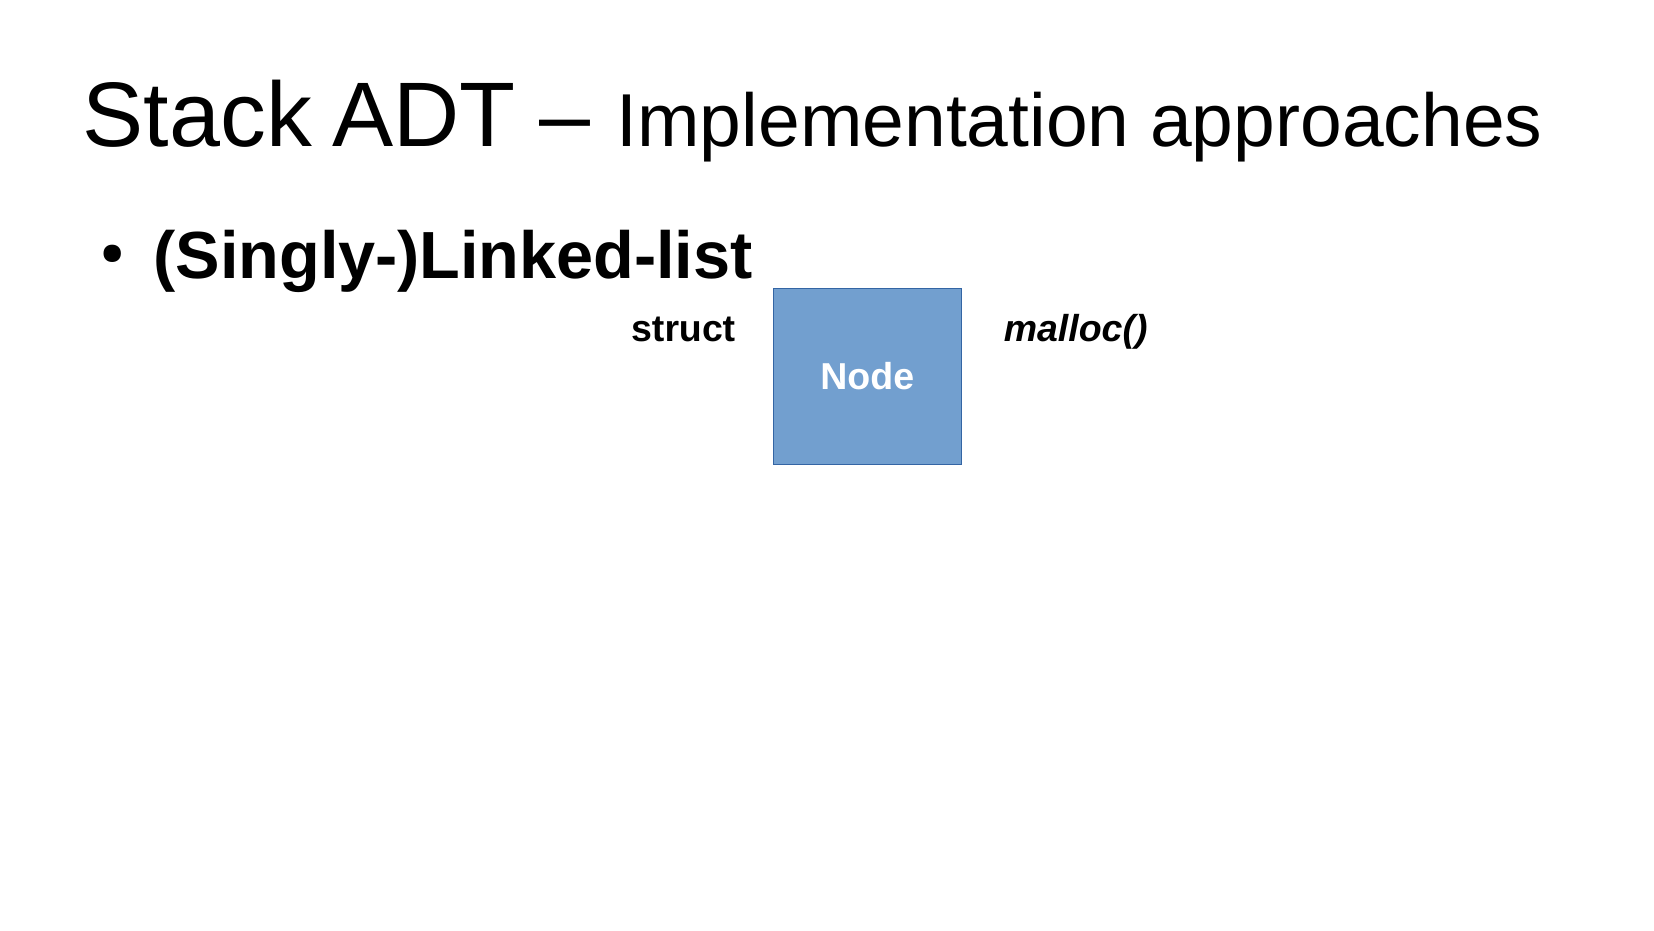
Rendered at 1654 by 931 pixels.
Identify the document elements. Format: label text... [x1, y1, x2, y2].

text_box Node [773, 288, 962, 465]
list (Singly-)Linked-list [82, 217, 1571, 758]
text_box malloc() [989, 300, 1163, 357]
text_box struct [616, 300, 751, 357]
title Stack ADT – Implementation approaches [82, 37, 1571, 193]
